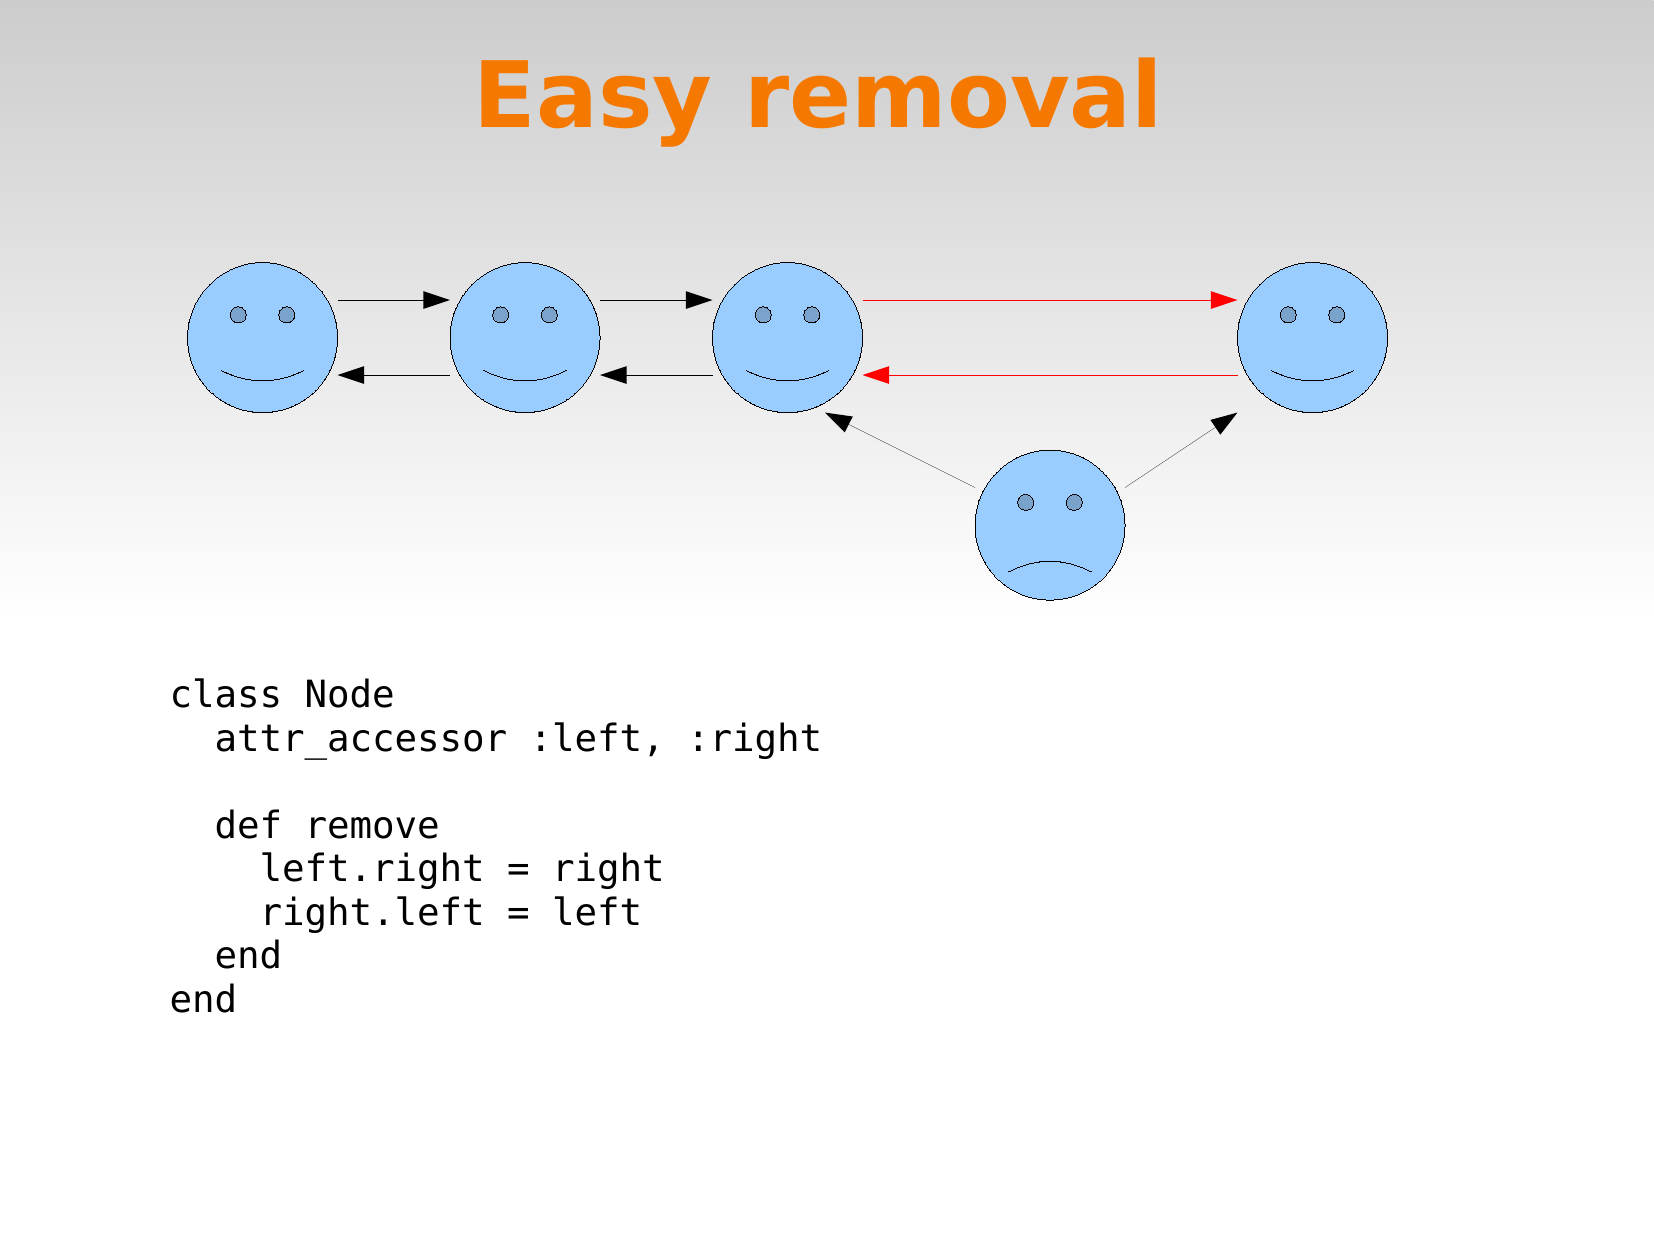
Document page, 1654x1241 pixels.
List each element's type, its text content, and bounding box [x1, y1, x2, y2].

text_box [712, 262, 863, 413]
text_box class Node attr_accessor :left, :right def remove left.right = right right.left = left end end [154, 665, 838, 1029]
title Easy removal [75, 0, 1564, 193]
text_box [450, 262, 601, 413]
text_box [975, 450, 1126, 601]
text_box [187, 262, 338, 413]
text_box [1237, 262, 1388, 413]
